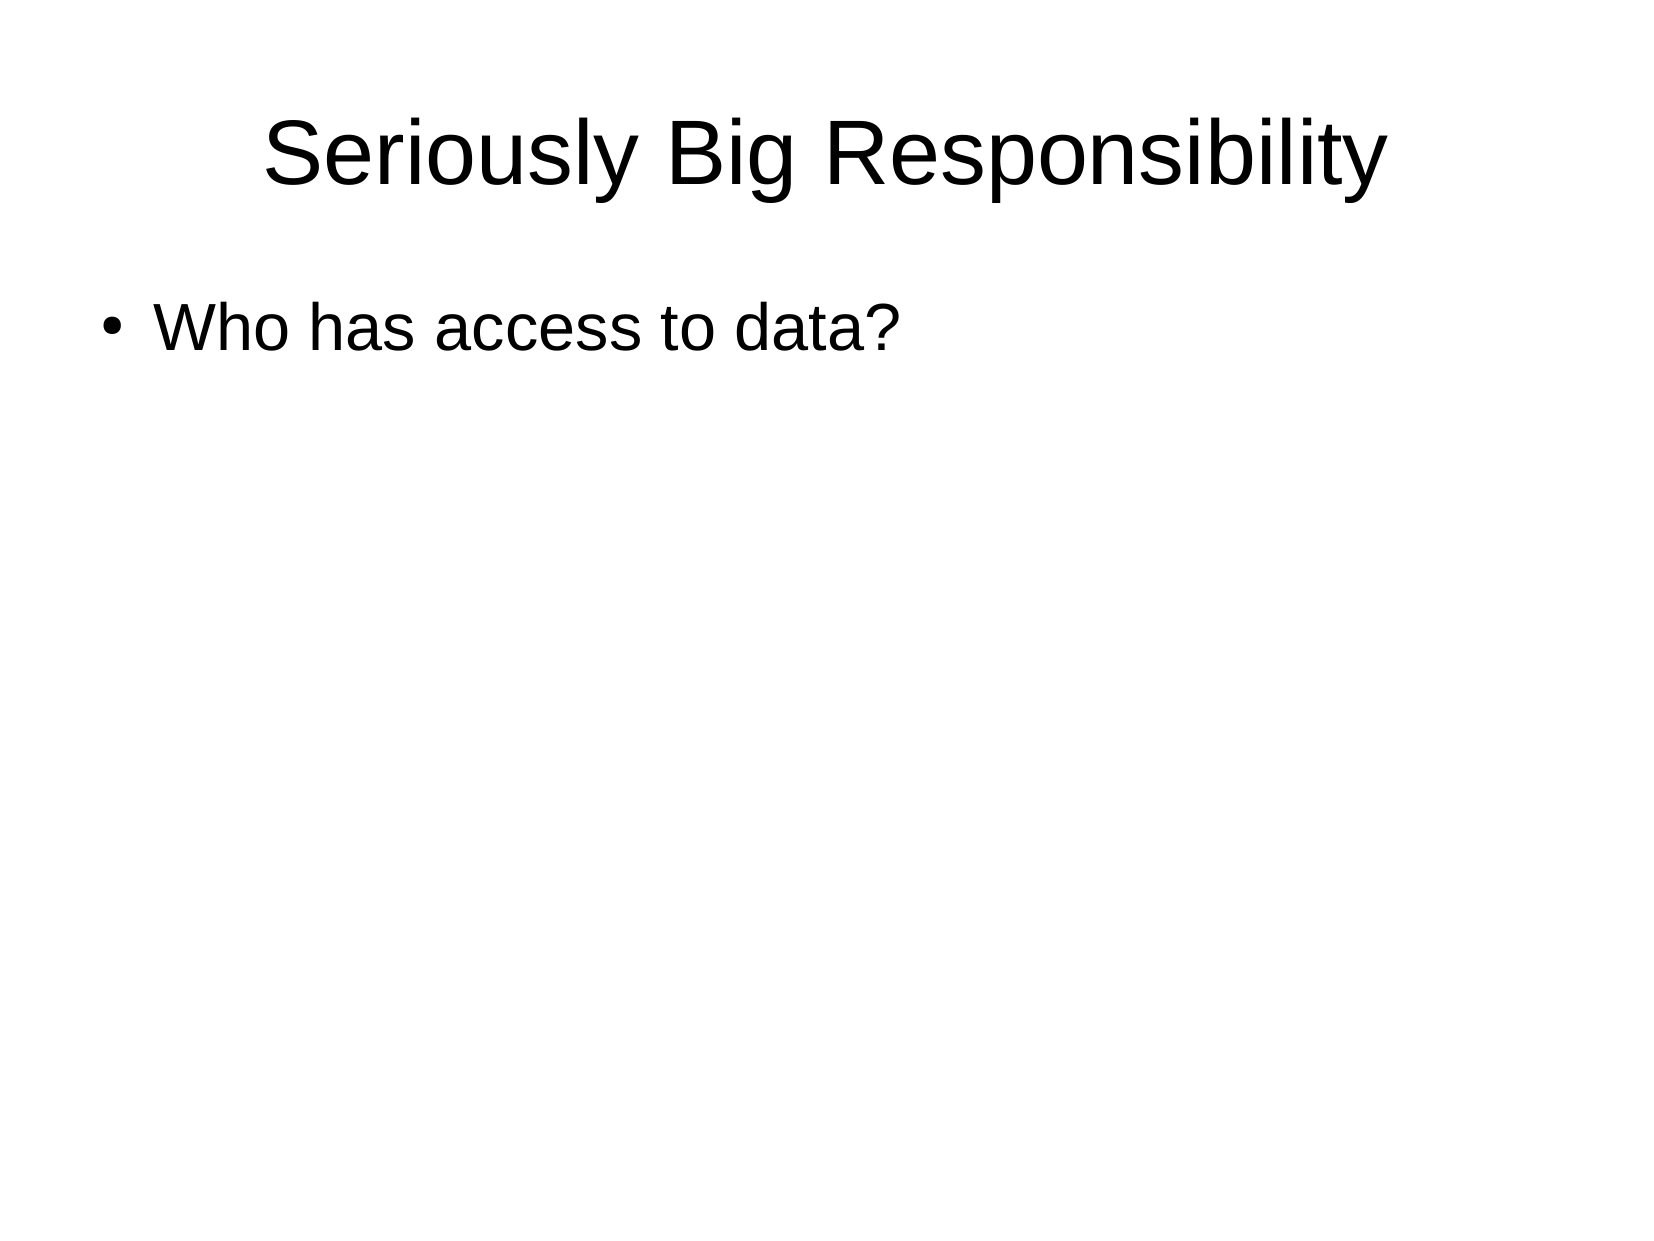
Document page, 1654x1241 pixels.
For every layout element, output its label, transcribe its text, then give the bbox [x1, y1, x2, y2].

title Seriously Big Responsibility [82, 49, 1571, 257]
list Who has access to data? [82, 290, 1571, 1010]
